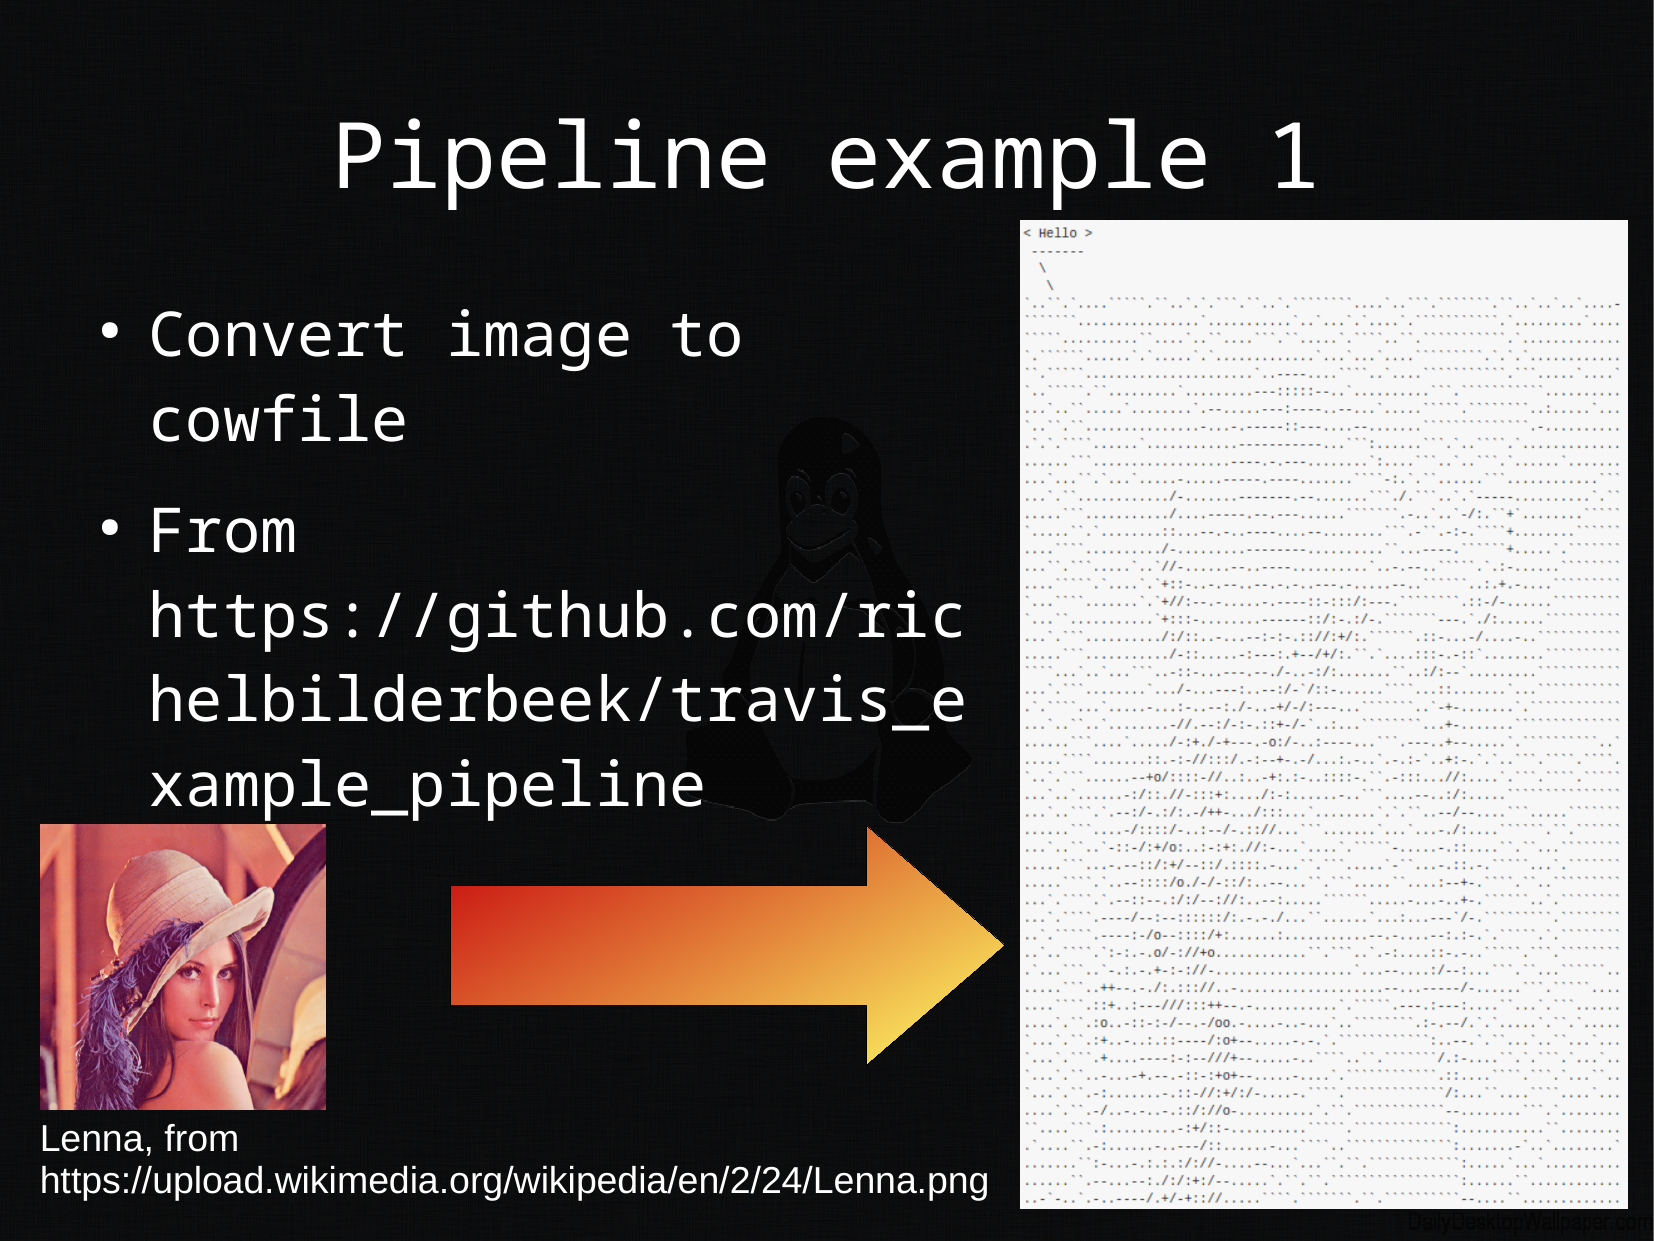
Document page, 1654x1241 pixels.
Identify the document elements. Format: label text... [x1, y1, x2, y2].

list Convert image to cowfile From https://github.com/richelbilderbeek/travis_example_pipeline [82, 290, 1006, 826]
picture [0, 0, 1654, 1241]
text_box Lenna, from https://upload.wikimedia.org/wikipedia/en/2/24/Lenna.png [25, 1110, 1020, 1209]
title Pipeline example 1 [82, 49, 1571, 257]
text_box [450, 825, 1006, 1066]
